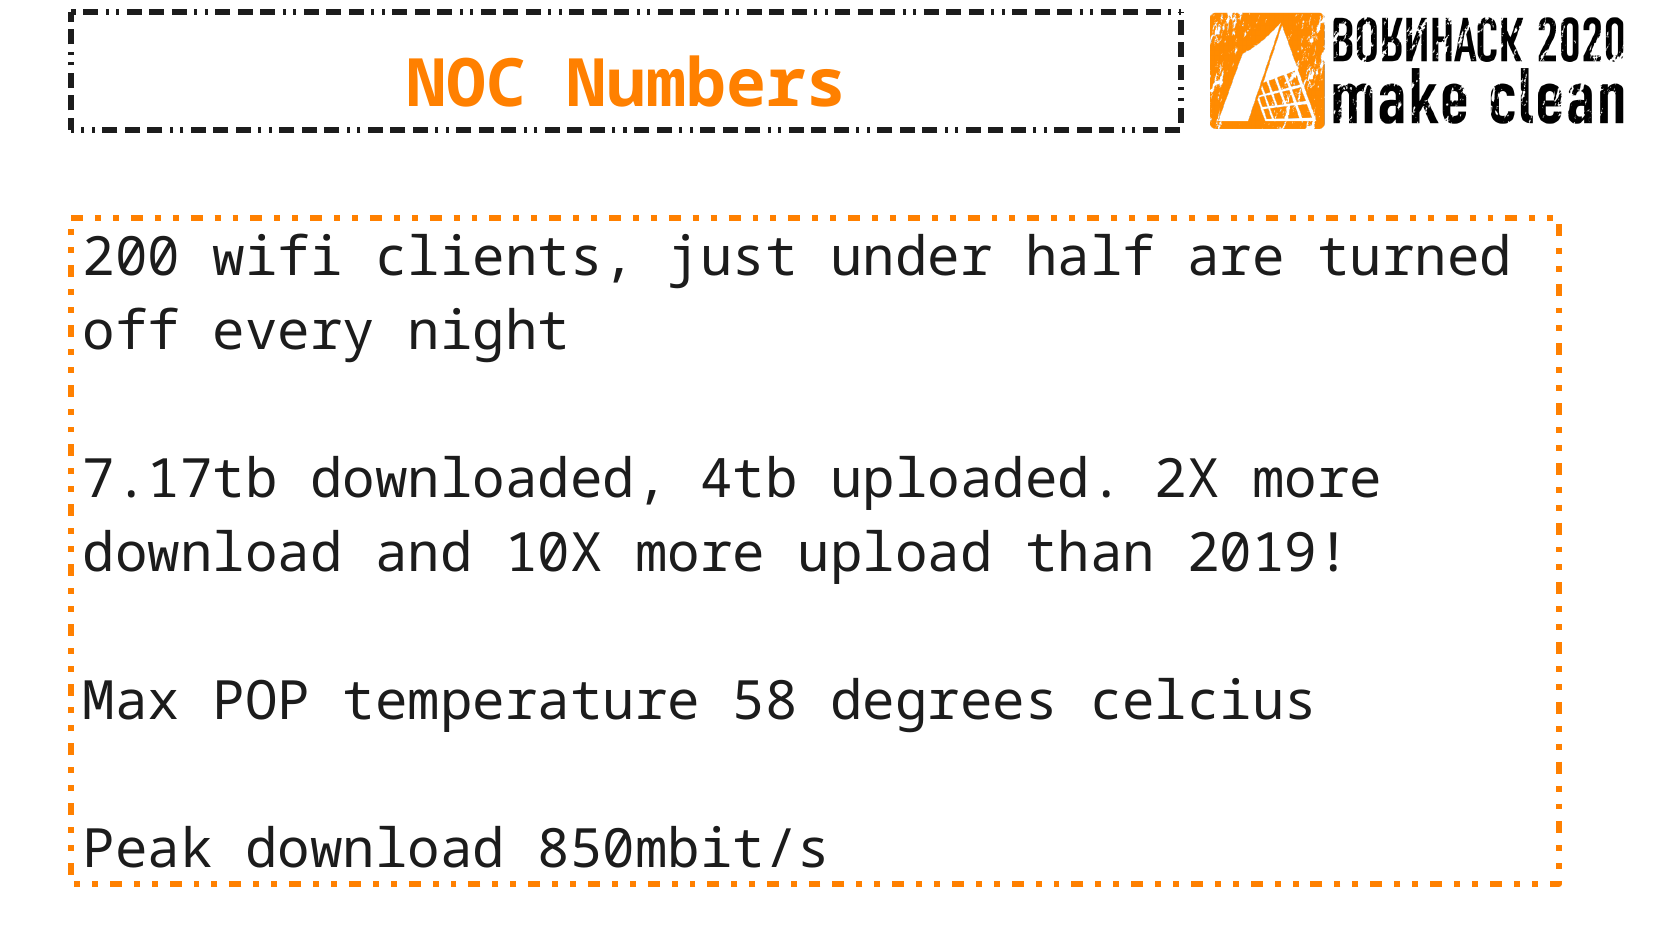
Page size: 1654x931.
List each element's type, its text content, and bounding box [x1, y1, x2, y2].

picture [1210, 11, 1654, 130]
title NOC Numbers [70, 11, 1182, 130]
subtitle 200 wifi clients, just under half are turned off every night 7.17tb downloaded, 4tb uploaded. 2X more download and 10X more upload than 2019! Max POP temperature 58 degrees celcius Peak download 850mbit/s [70, 217, 1560, 758]
